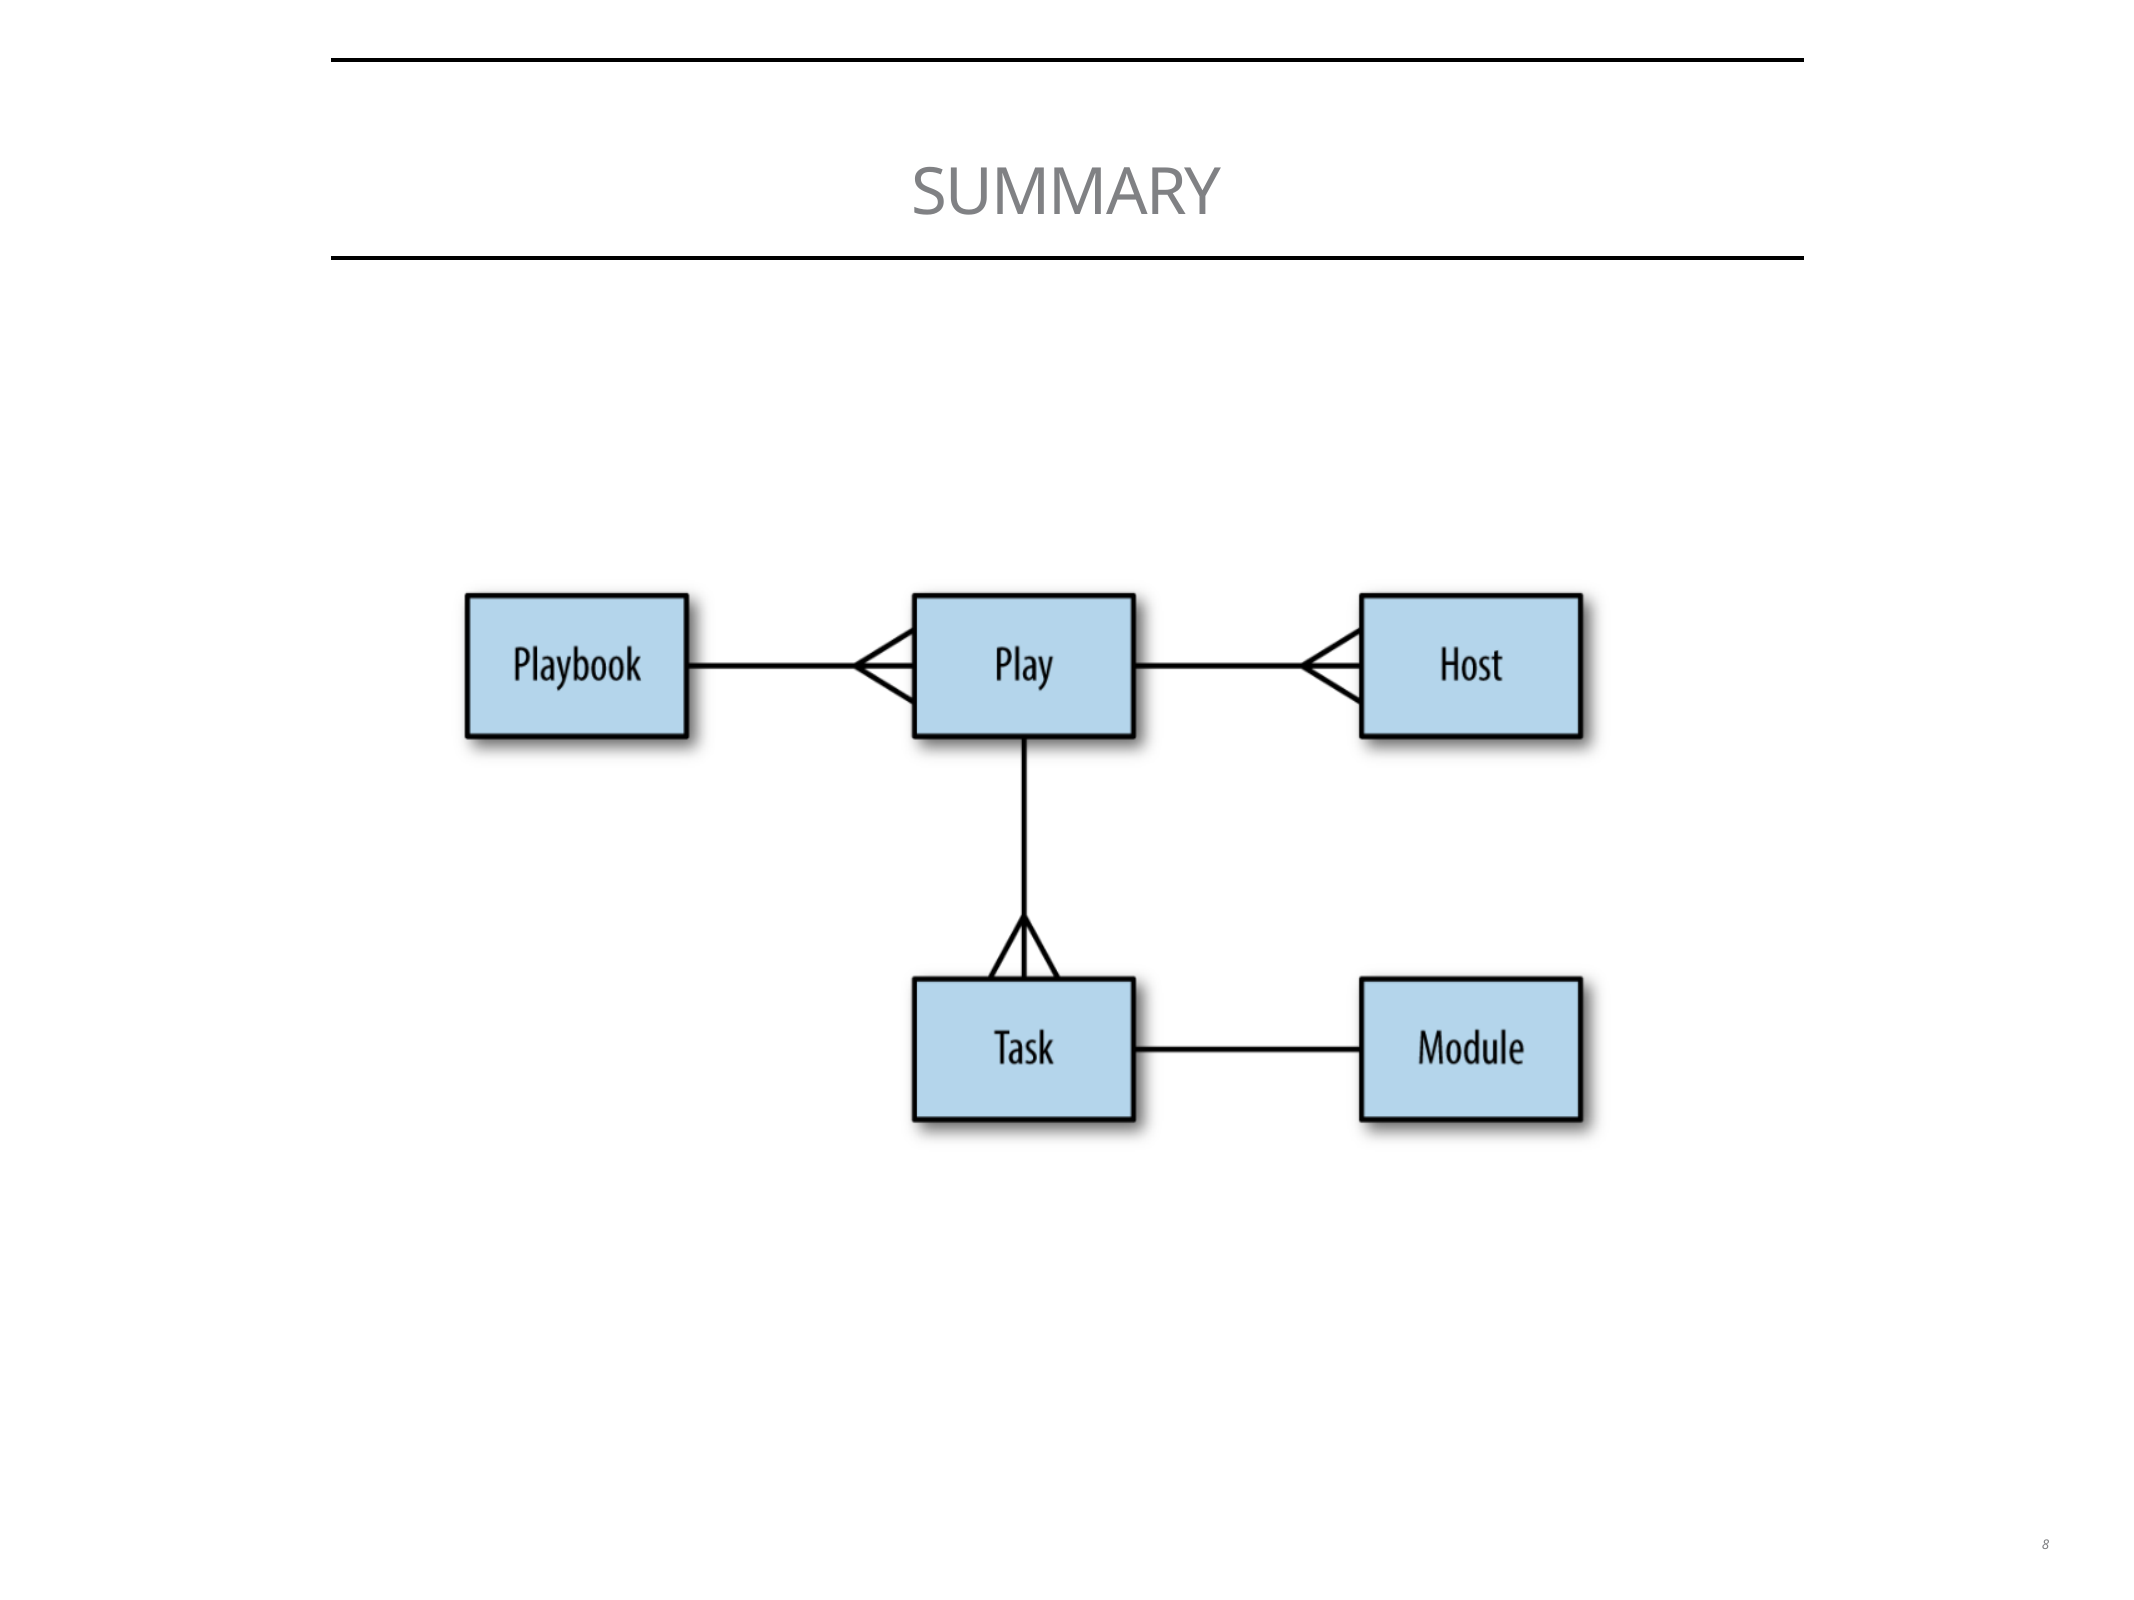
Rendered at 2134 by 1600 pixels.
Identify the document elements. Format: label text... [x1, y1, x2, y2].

slide_number <number> [2026, 1518, 2071, 1567]
picture [441, 572, 1623, 1163]
title SUMMARY [79, 110, 2055, 230]
